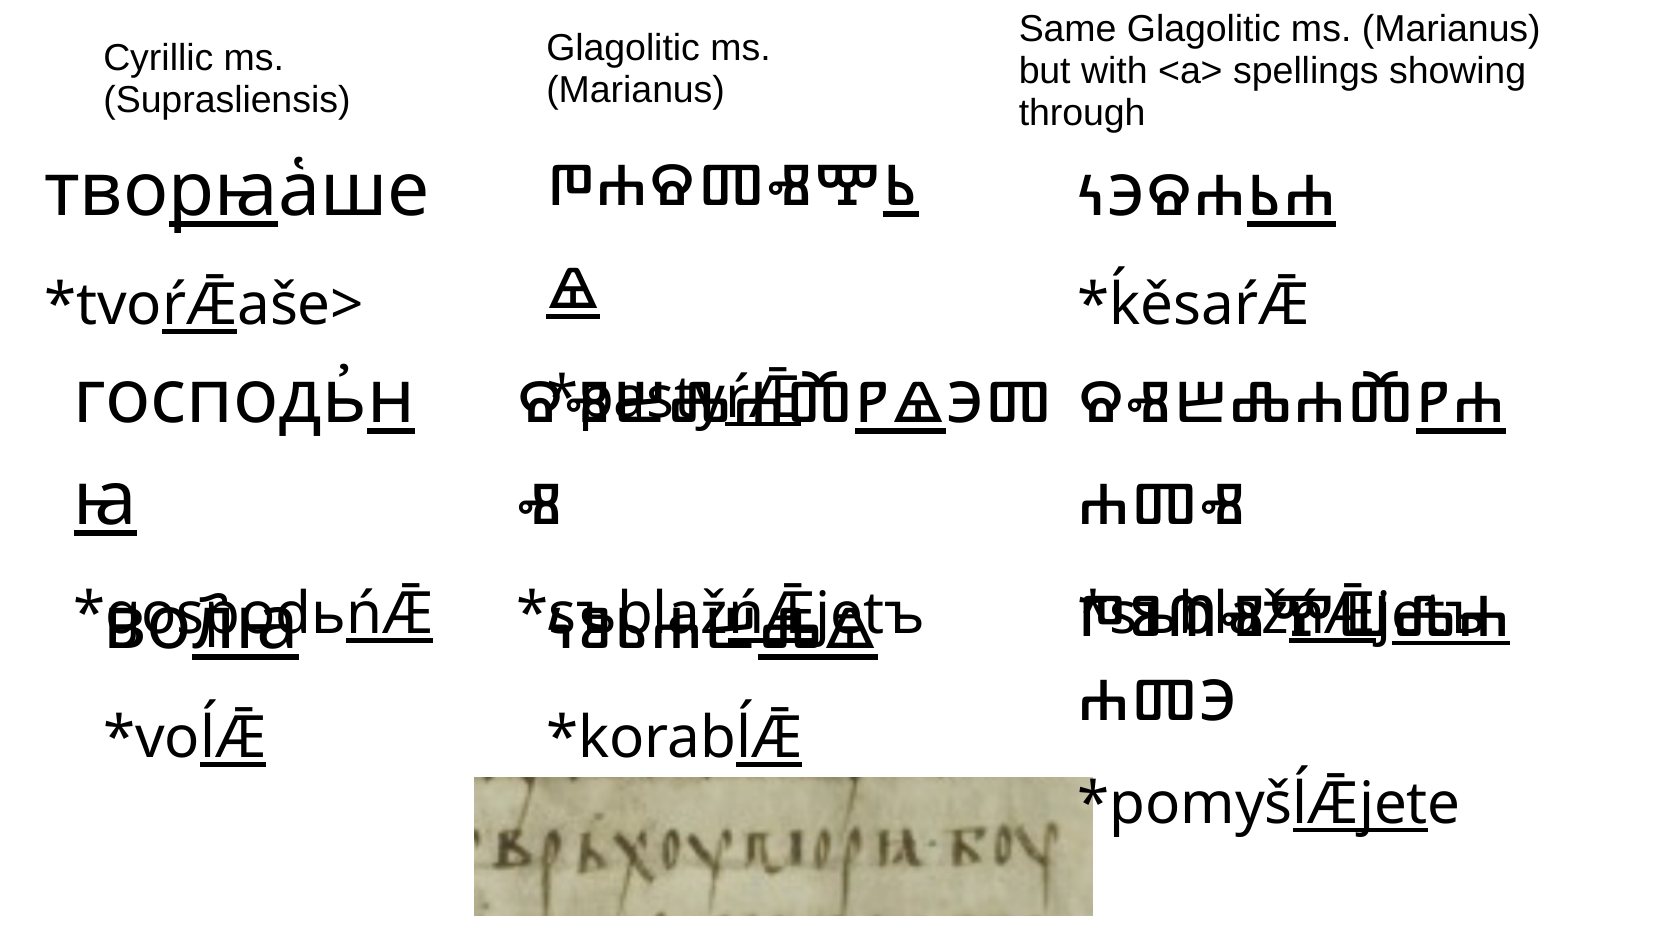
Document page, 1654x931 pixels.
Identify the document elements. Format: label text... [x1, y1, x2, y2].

text_box ⰽⰵⱄⰰⱃⰰ *ḱěsaŕǢ [1062, 178, 1477, 329]
text_box Cyrillic ms. (Suprasliensis) [88, 29, 384, 129]
text_box ⱂⱁⰿⱏⰹⱎⰾⰰⰰⱅⰵ *pomyšĺǢjete [1062, 561, 1565, 768]
text_box Glagolitic ms. (Marianus) [531, 19, 827, 119]
text_box творꙗа҅ше *tvoŕǢaše> [29, 128, 502, 329]
text_box ⰽⱁⱃⰰⰱⰾⱑ *korabĺǢ [531, 561, 975, 768]
text_box господь҆нꙗ *gospodьńǢ [59, 334, 473, 535]
text_box ⱂⰰⱄⱅⱏⰹⱃⱑ *pastyŕǢ [531, 118, 975, 319]
picture [474, 777, 1093, 916]
text_box ⱄⱏⰱⰾⰰⰶⱀⰰⰰⱅⱏ *sъblažńǢjetъ [1062, 334, 1565, 542]
text_box ⱄⱏⰱⰾⰰⰶⱀⱑⰵⱅⱏ *sъblažńǢjetъ [501, 334, 1062, 535]
text_box Same Glagolitic ms. (Marianus) but with <a> spellings showing through [1003, 0, 1595, 178]
text_box вол҄ꙗ *voĺǢ [88, 561, 355, 768]
